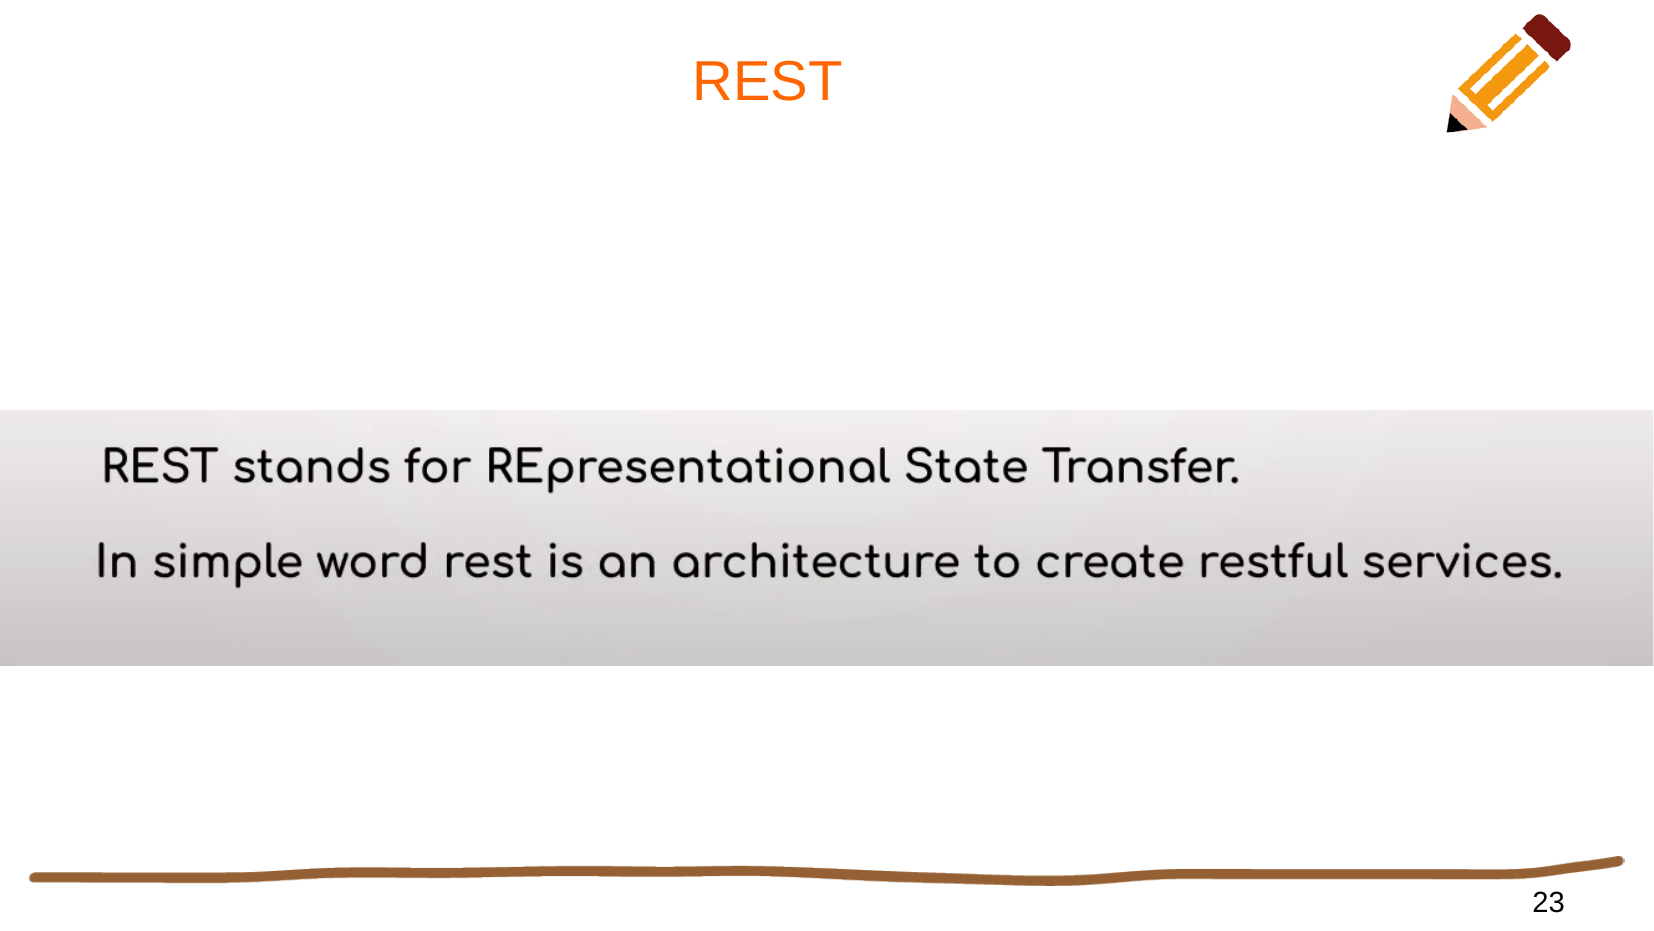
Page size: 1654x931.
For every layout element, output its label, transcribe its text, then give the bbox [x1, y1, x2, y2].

title REST [88, 29, 1447, 133]
picture [29, 856, 1625, 886]
picture [1446, 14, 1571, 133]
picture [0, 410, 1654, 666]
